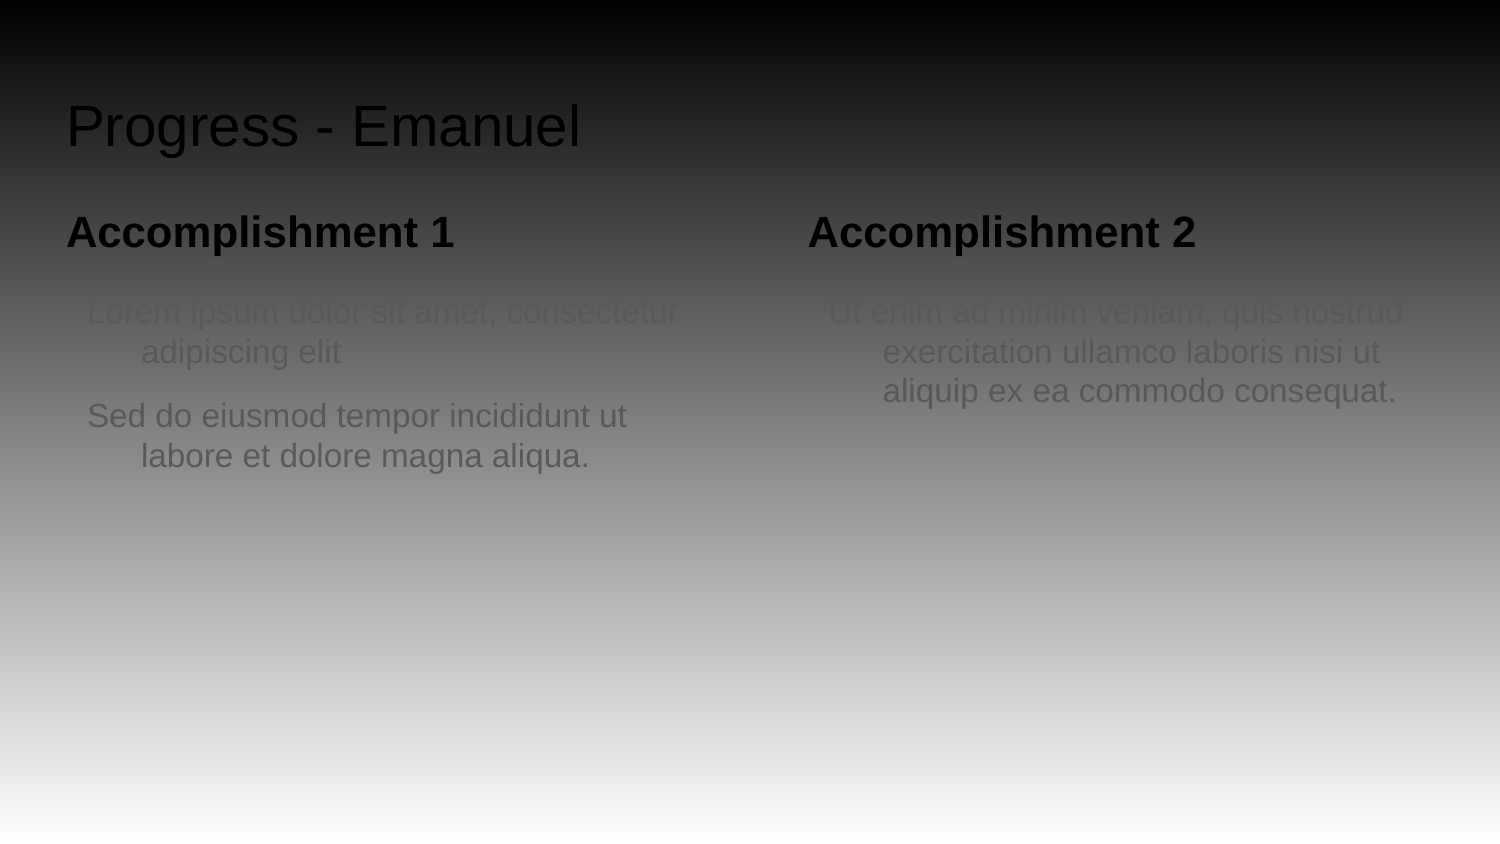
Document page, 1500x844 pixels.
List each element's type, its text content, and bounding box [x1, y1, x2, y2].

title Progress - Emanuel [51, 72, 1449, 167]
list Accomplishment 2 Ut enim ad minim veniam, quis nostrud exercitation ullamco laboris nisi ut aliquip ex ea commodo consequat. [792, 189, 1449, 750]
list Accomplishment 1 Lorem ipsum dolor sit amet, consectetur adipiscing elit Sed do eiusmod tempor incididunt ut labore et dolore magna aliqua. [51, 189, 708, 750]
